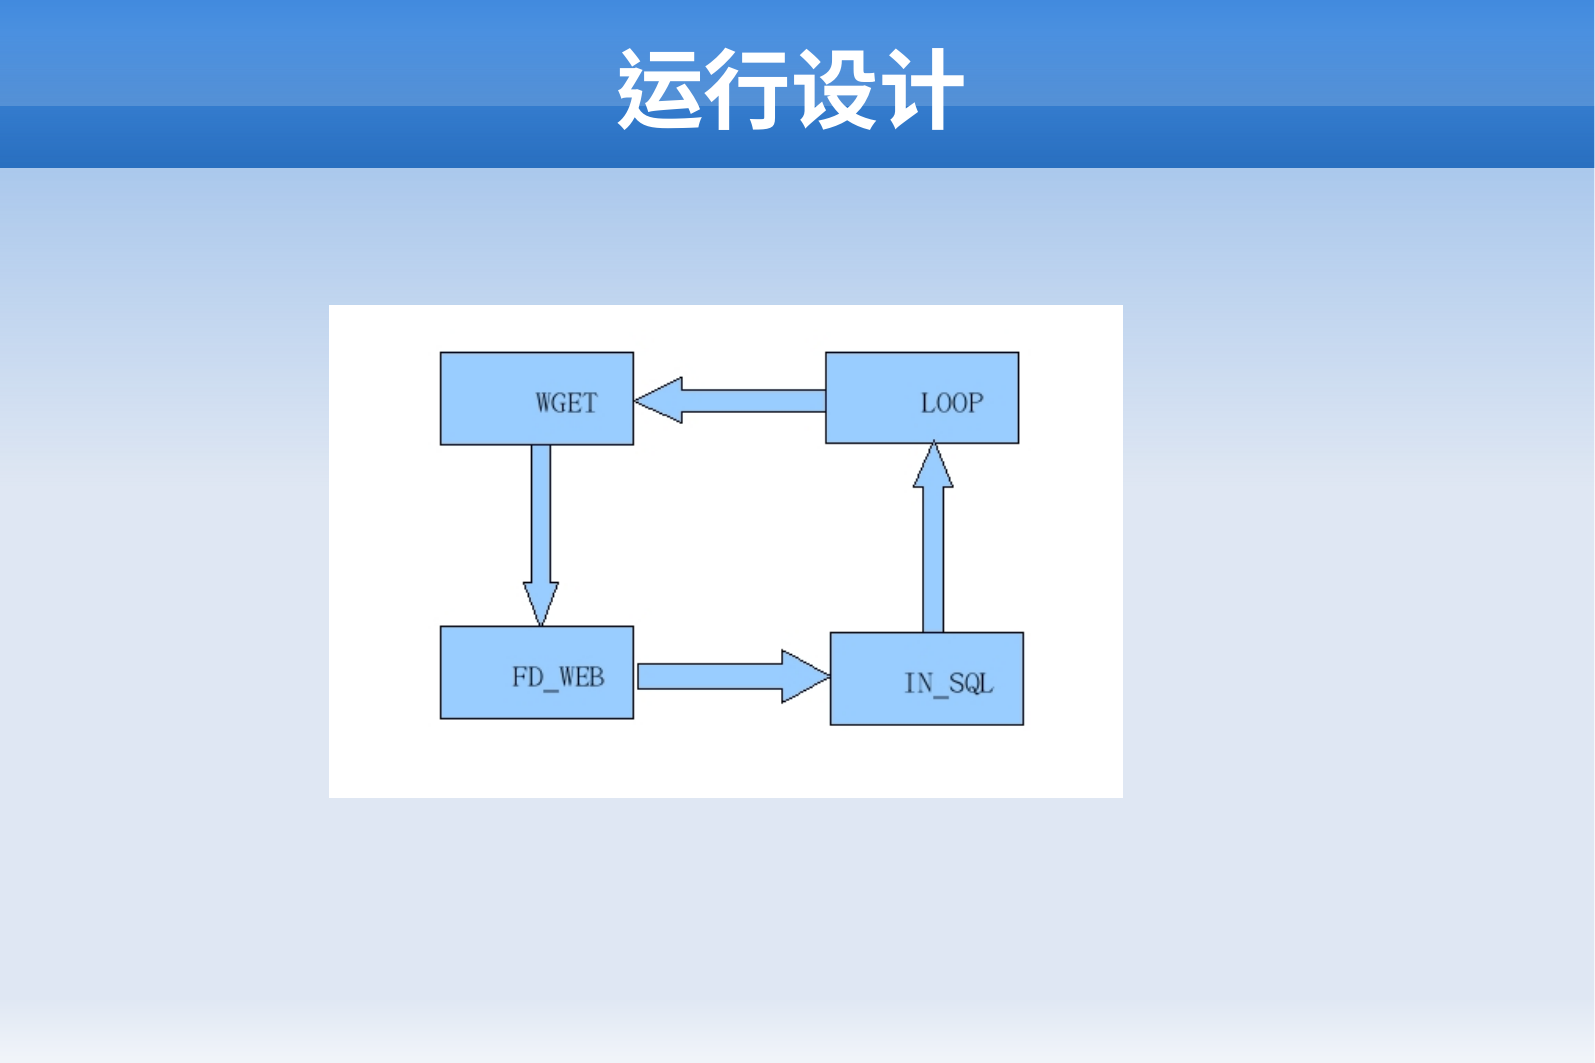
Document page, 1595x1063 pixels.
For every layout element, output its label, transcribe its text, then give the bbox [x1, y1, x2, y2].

text_box 4．运行设计 [79, 248, 1515, 951]
title 运行设计 [74, 0, 1510, 178]
picture [0, 0, 1595, 1063]
